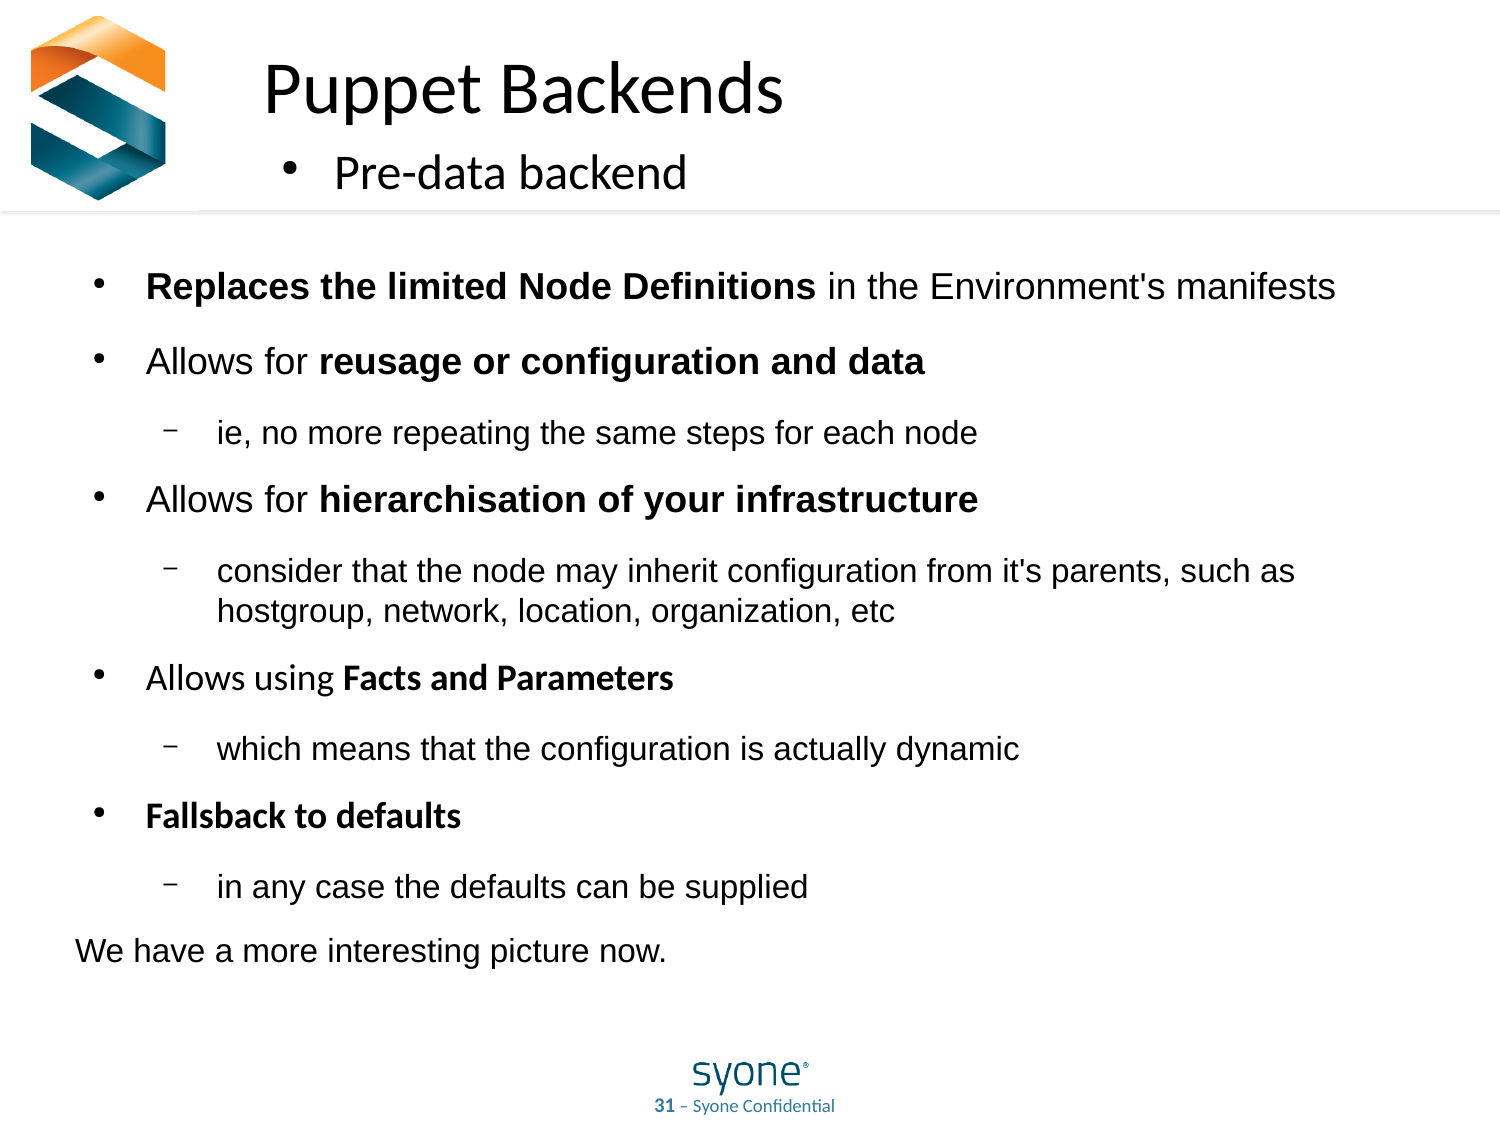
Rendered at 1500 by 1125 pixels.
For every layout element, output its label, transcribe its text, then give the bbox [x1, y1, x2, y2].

picture [687, 1056, 813, 1098]
picture [0, 0, 1500, 219]
list Replaces the limited Node Definitions in the Environment's manifests Allows for reusage or configuration and data ie, no more repeating the same steps for each node Allows for hierarchisation of your infrastructure consider that the node may inherit configuration from it's parents, such as hostgroup, network, location, organization, etc Allows using Facts and Parameters which means that the configuration is actually dynamic Fallsback to defaults in any case the defaults can be supplied We have a more interesting picture now. [75, 262, 1426, 1005]
title Puppet Backends [248, 37, 1355, 129]
list Pre-data backend [248, 139, 1355, 207]
